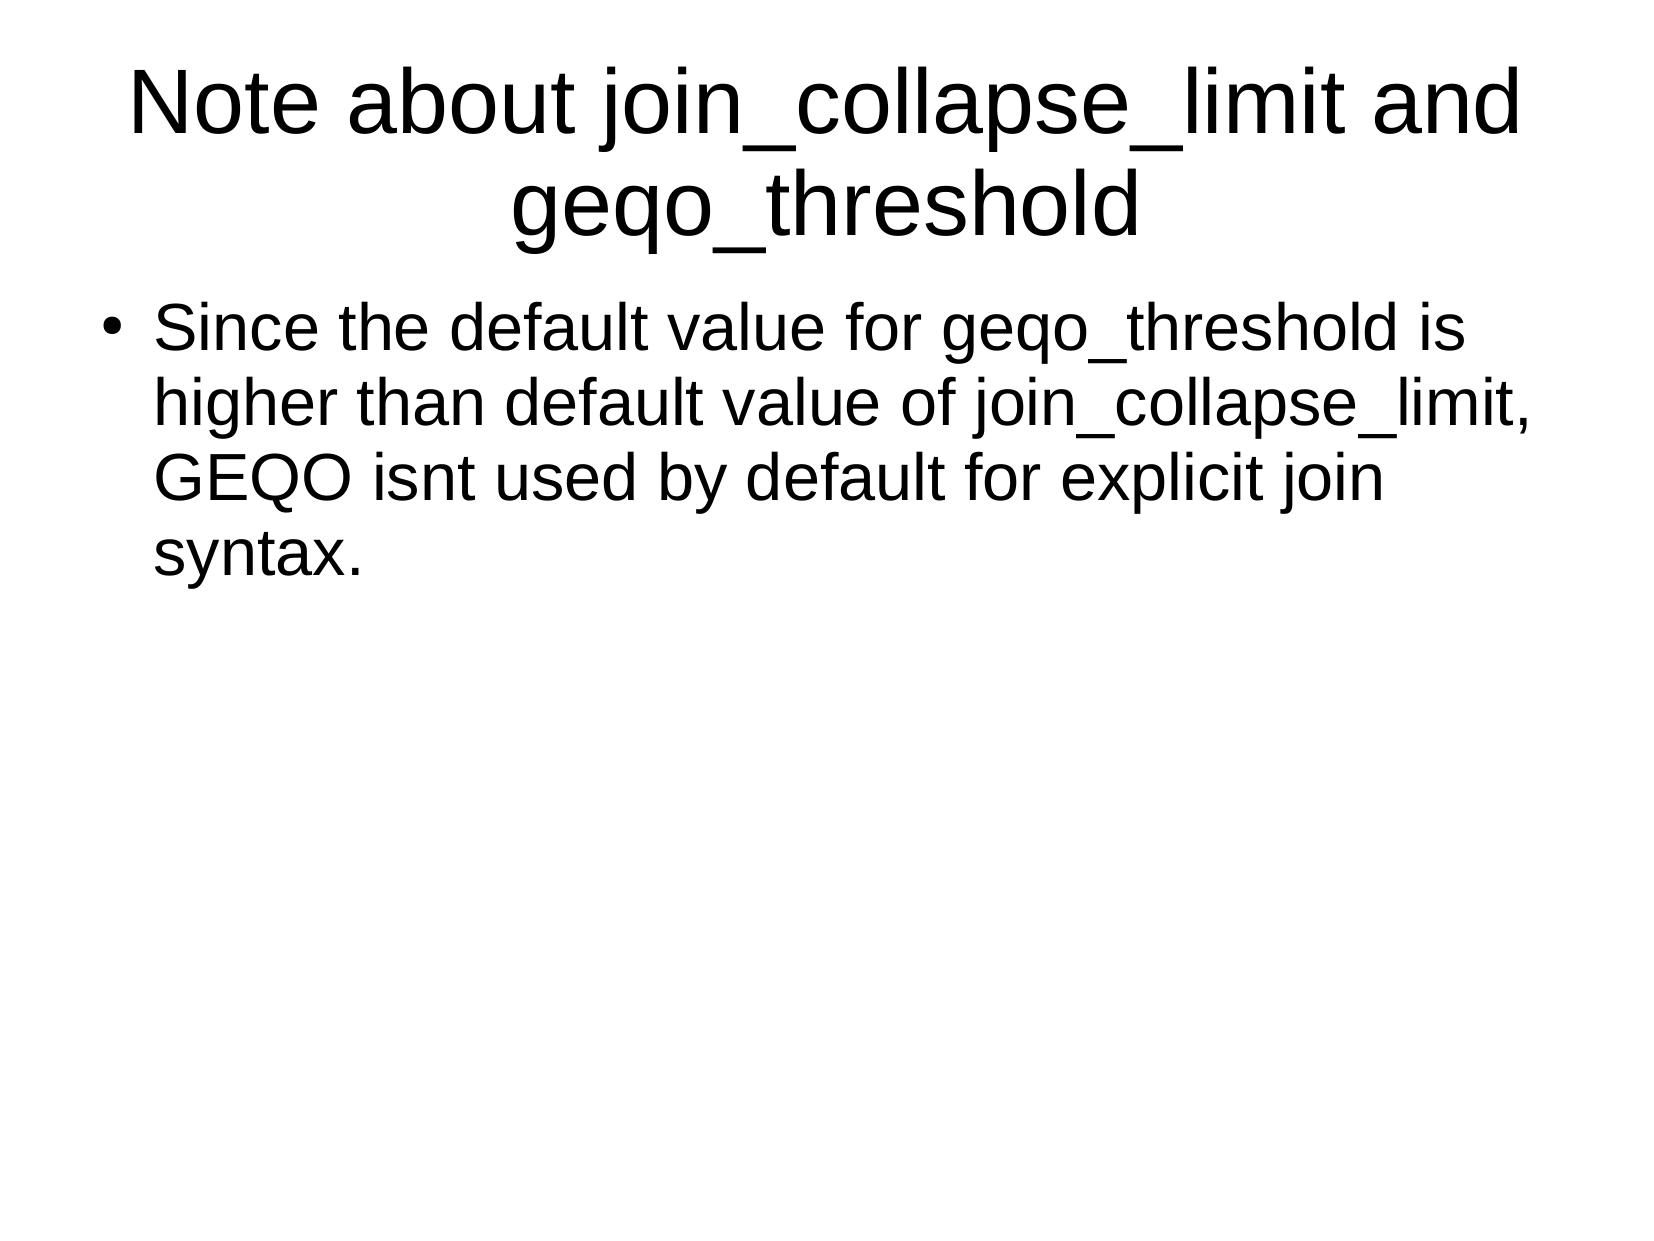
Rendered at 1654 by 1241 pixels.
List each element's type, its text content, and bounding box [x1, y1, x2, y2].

list Since the default value for geqo_threshold is higher than default value of join_collapse_limit, GEQO isnt used by default for explicit join syntax. [82, 290, 1538, 1010]
title Note about join_collapse_limit and geqo_threshold [82, 49, 1571, 257]
